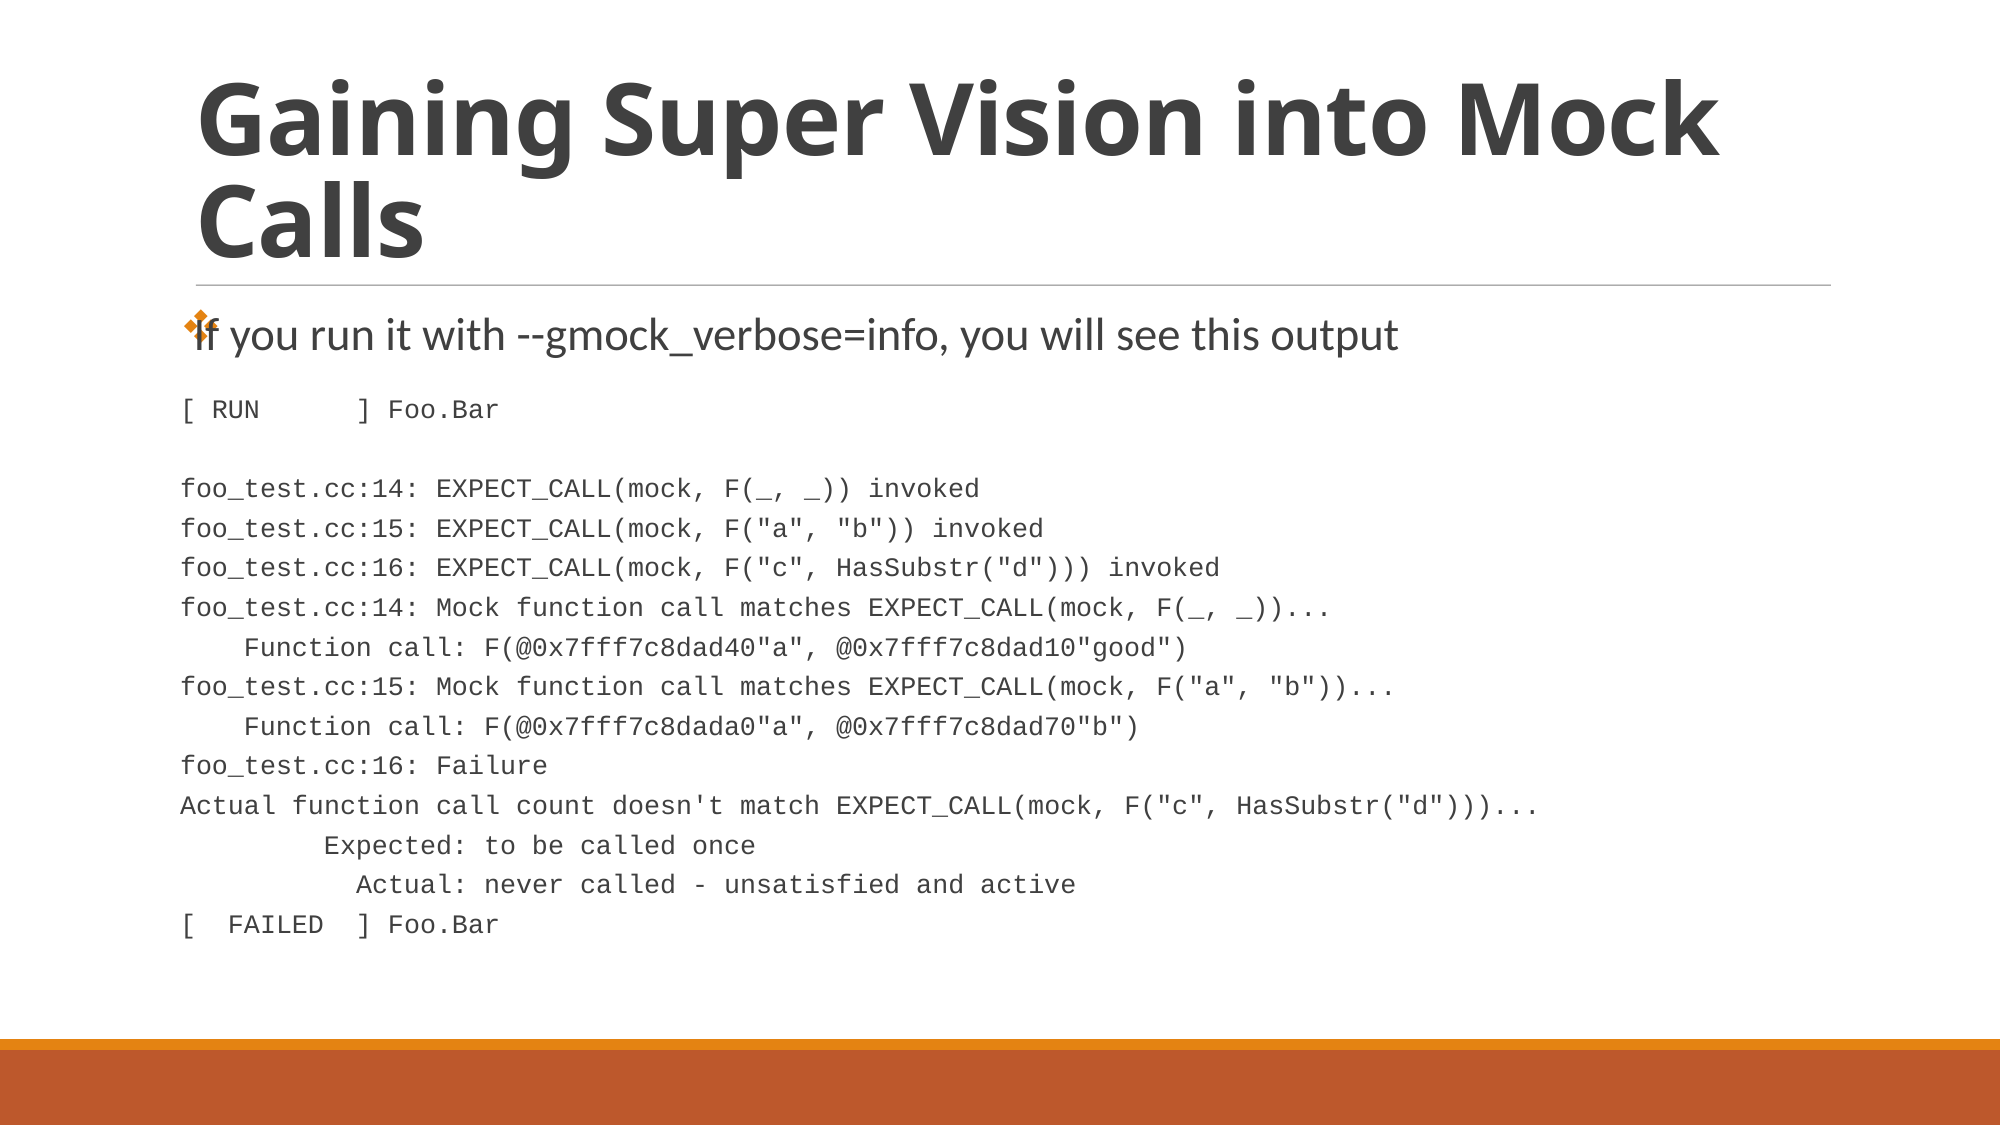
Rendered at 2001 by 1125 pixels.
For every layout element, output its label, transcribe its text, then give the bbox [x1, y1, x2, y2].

list If you run it with --gmock_verbose=info, you will see this output [ RUN ] Foo.Bar foo_test.cc:14: EXPECT_CALL(mock, F(_, _)) invoked foo_test.cc:15: EXPECT_CALL(mock, F("a", "b")) invoked foo_test.cc:16: EXPECT_CALL(mock, F("c", HasSubstr("d"))) invoked foo_test.cc:14: Mock function call matches EXPECT_CALL(mock, F(_, _))... Function call: F(@0x7fff7c8dad40"a", @0x7fff7c8dad10"good") foo_test.cc:15: Mock function call matches EXPECT_CALL(mock, F("a", "b"))... Function call: F(@0x7fff7c8dada0"a", @0x7fff7c8dad70"b") foo_test.cc:16: Failure Actual function call count doesn't match EXPECT_CALL(mock, F("c", HasSubstr("d")))... Expected: to be called once Actual: never called - unsatisfied and active [ FAILED ] Foo.Bar [180, 302, 1830, 963]
title Gaining Super Vision into Mock Calls [180, 47, 1830, 285]
